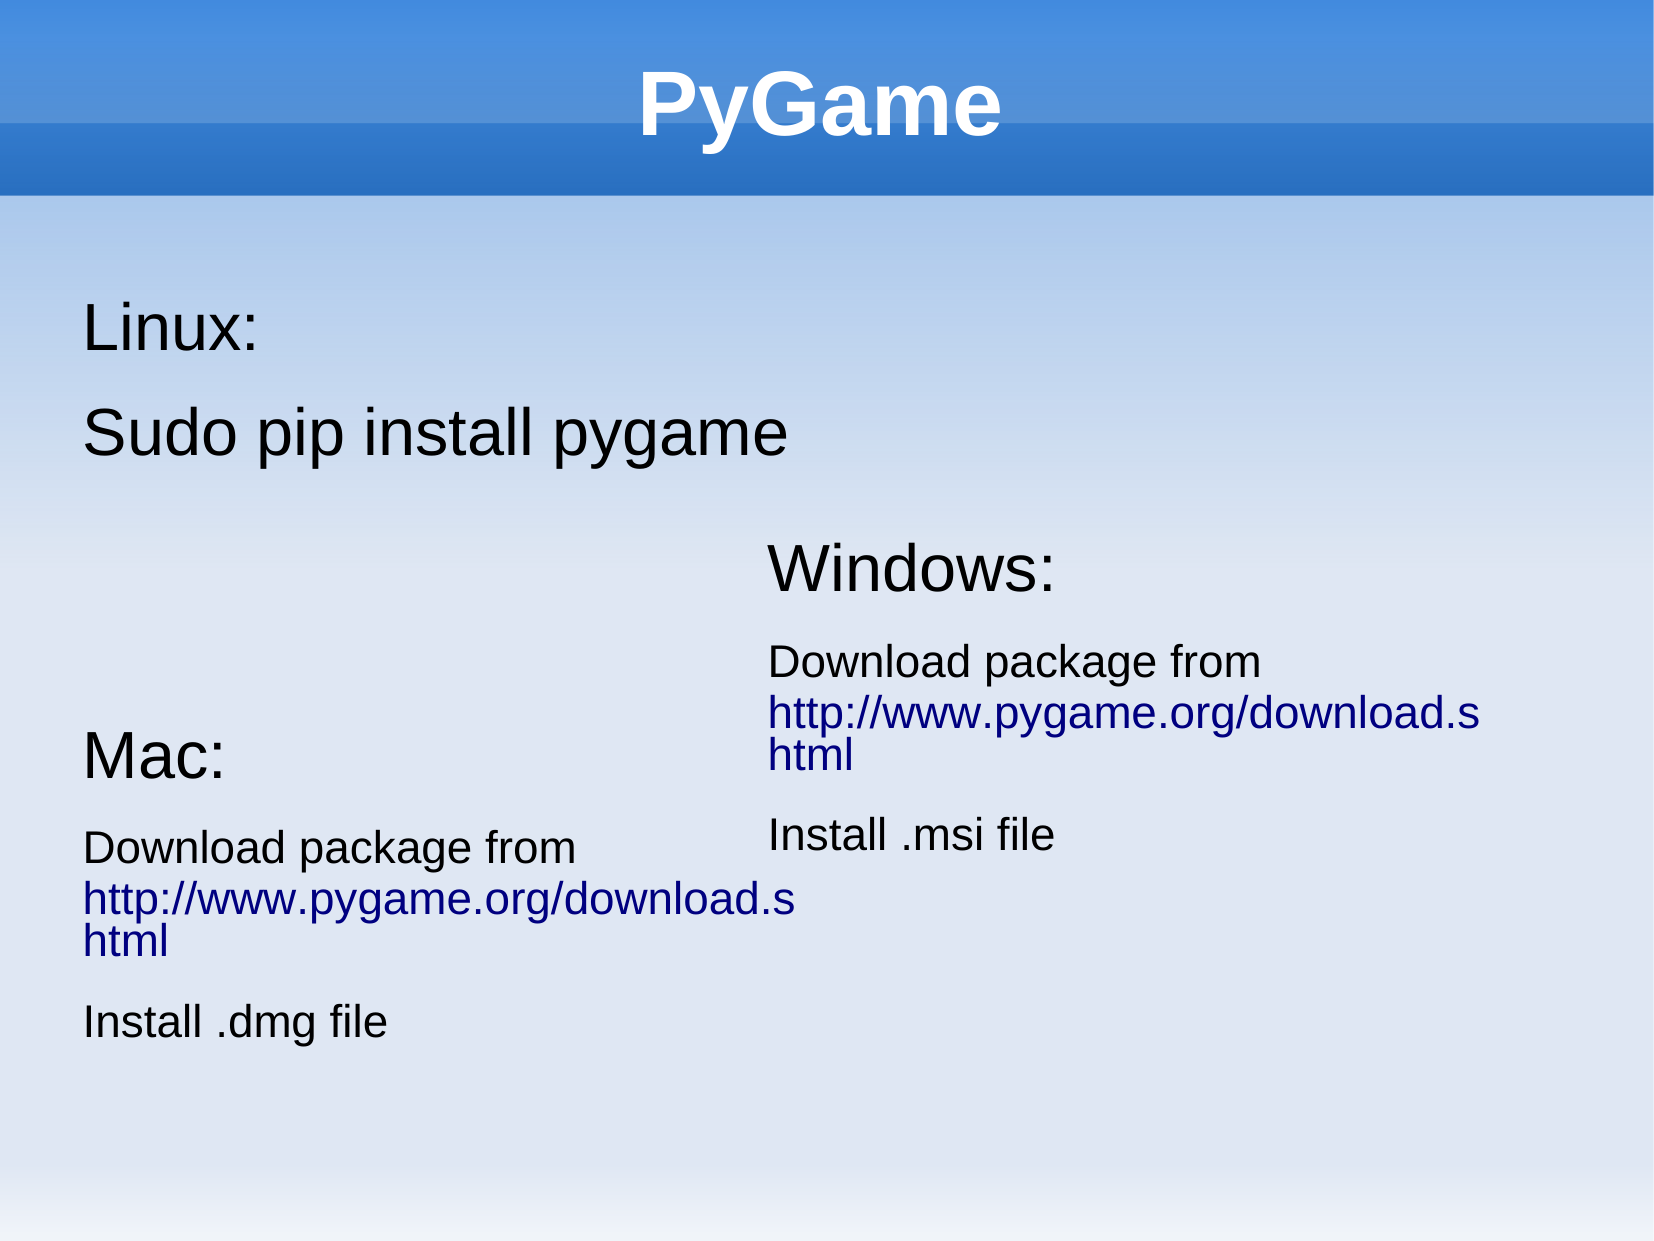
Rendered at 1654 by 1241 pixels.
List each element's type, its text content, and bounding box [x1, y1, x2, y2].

title PyGame [76, 0, 1565, 208]
list Mac: Download package from http://www.pygame.org/download.shtml Install .dmg file [82, 717, 809, 1110]
list Linux: Sudo pip install pygame [82, 290, 809, 681]
picture [0, 0, 1654, 1241]
list Windows: Download package from http://www.pygame.org/download.shtml Install .msi file [767, 531, 1494, 937]
